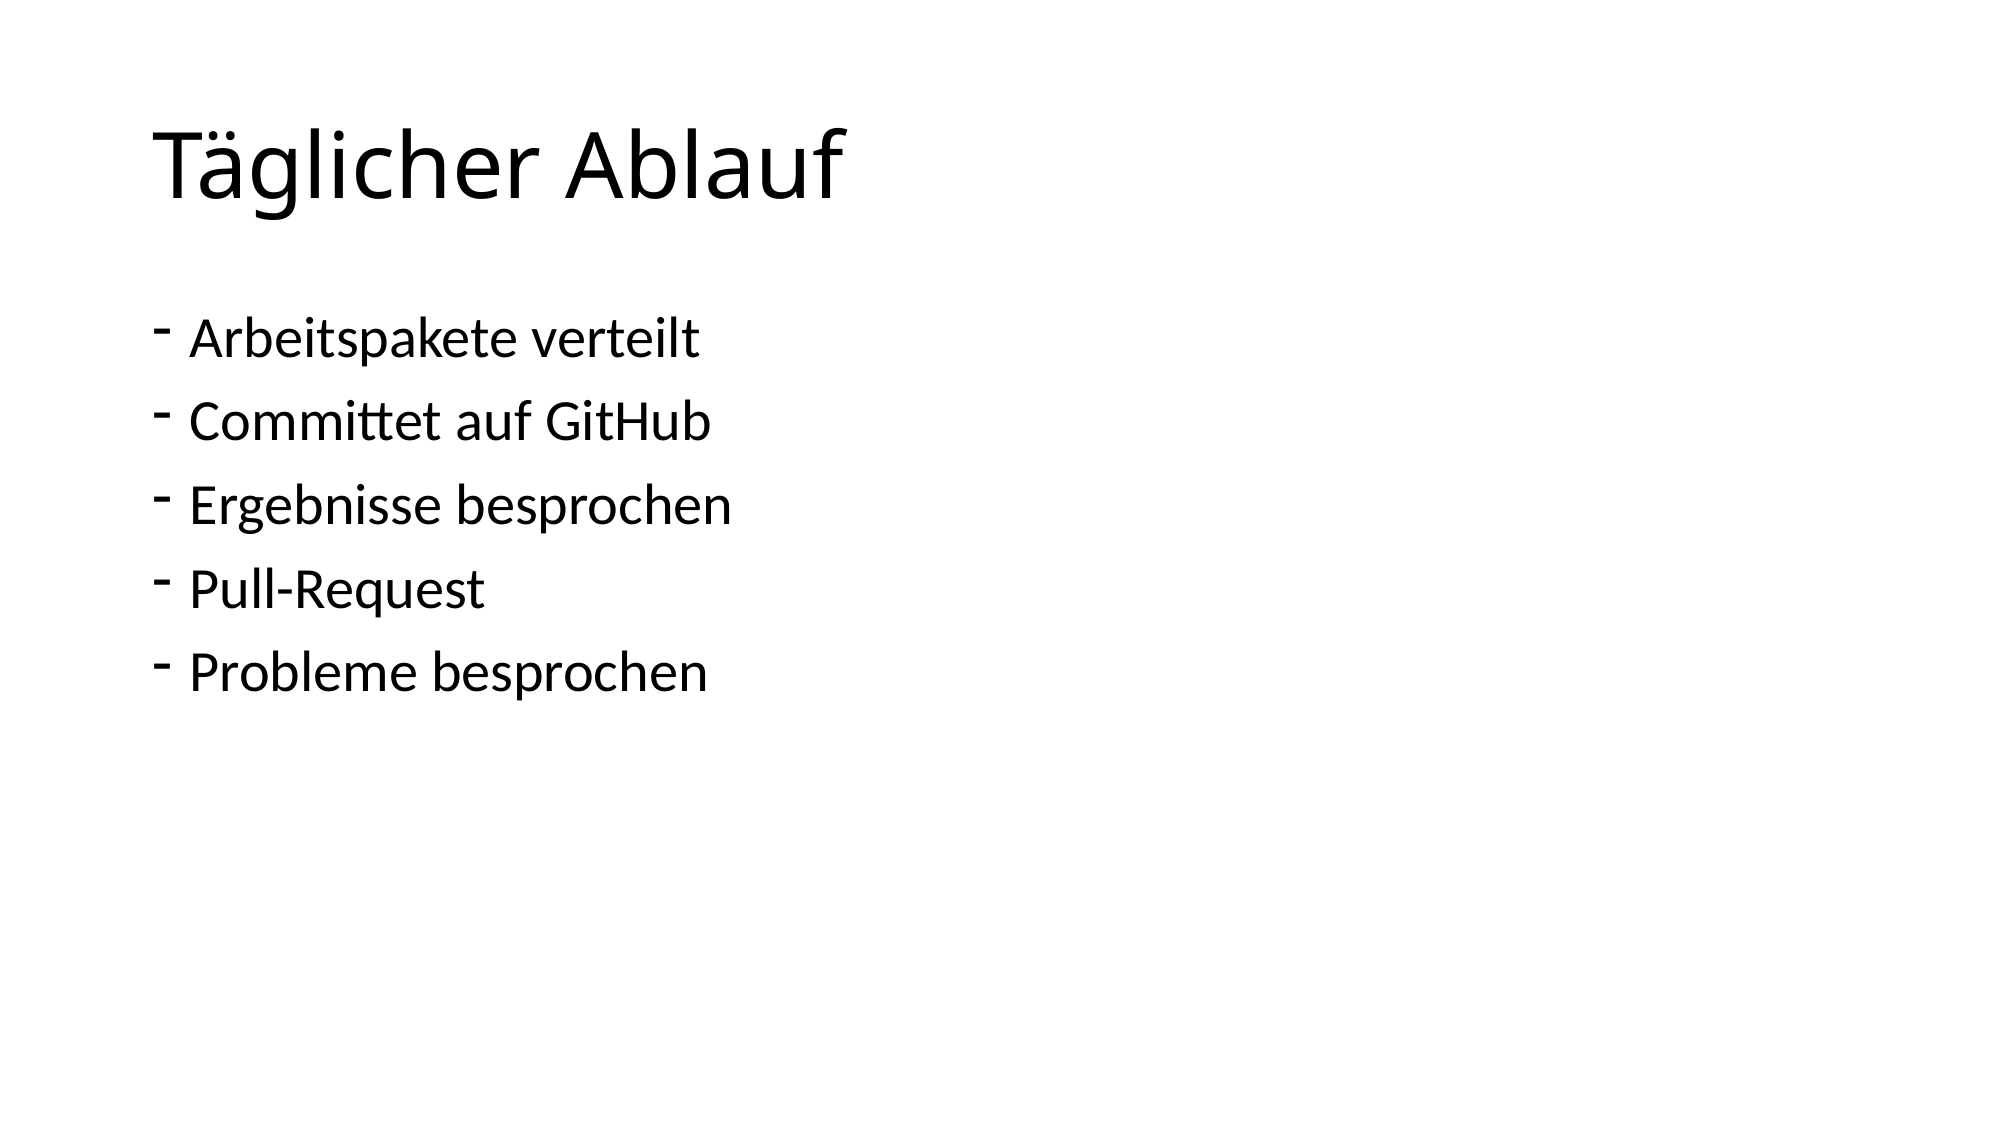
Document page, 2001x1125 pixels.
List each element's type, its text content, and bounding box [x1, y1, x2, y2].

title Täglicher Ablauf [137, 59, 1863, 278]
list Arbeitspakete verteilt Committet auf GitHub Ergebnisse besprochen Pull-Request Probleme besprochen [137, 299, 1863, 1014]
